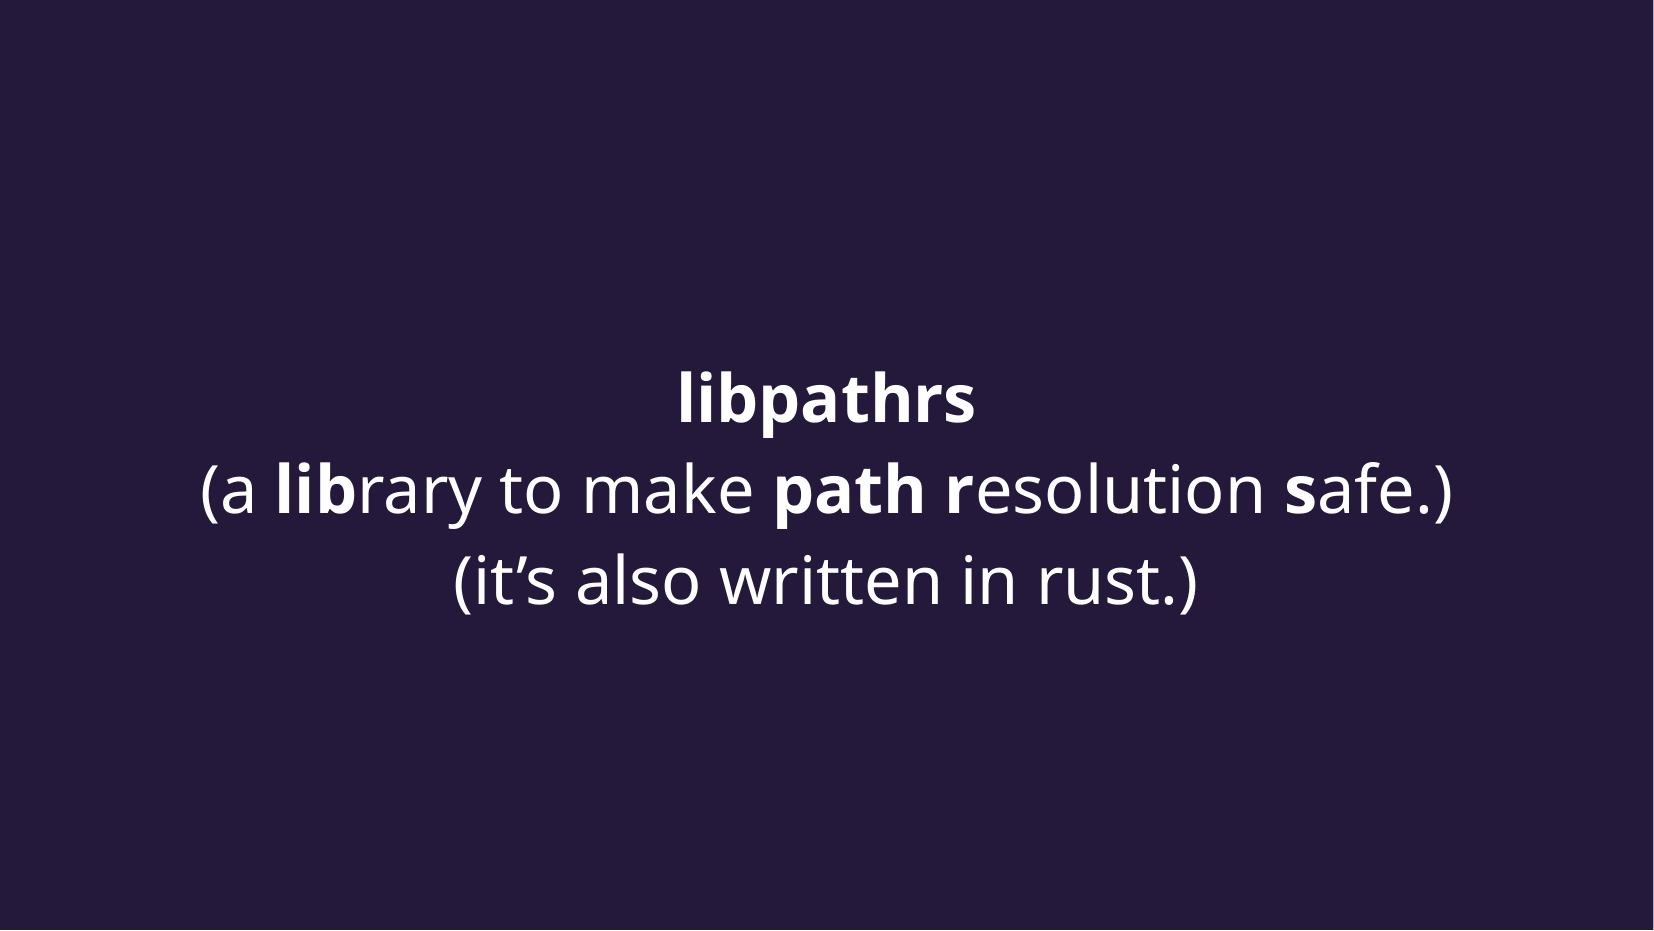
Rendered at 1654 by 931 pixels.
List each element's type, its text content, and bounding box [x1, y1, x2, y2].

subtitle libpathrs (a library to make path resolution safe.) (it’s also written in rust.) [82, 37, 1571, 757]
